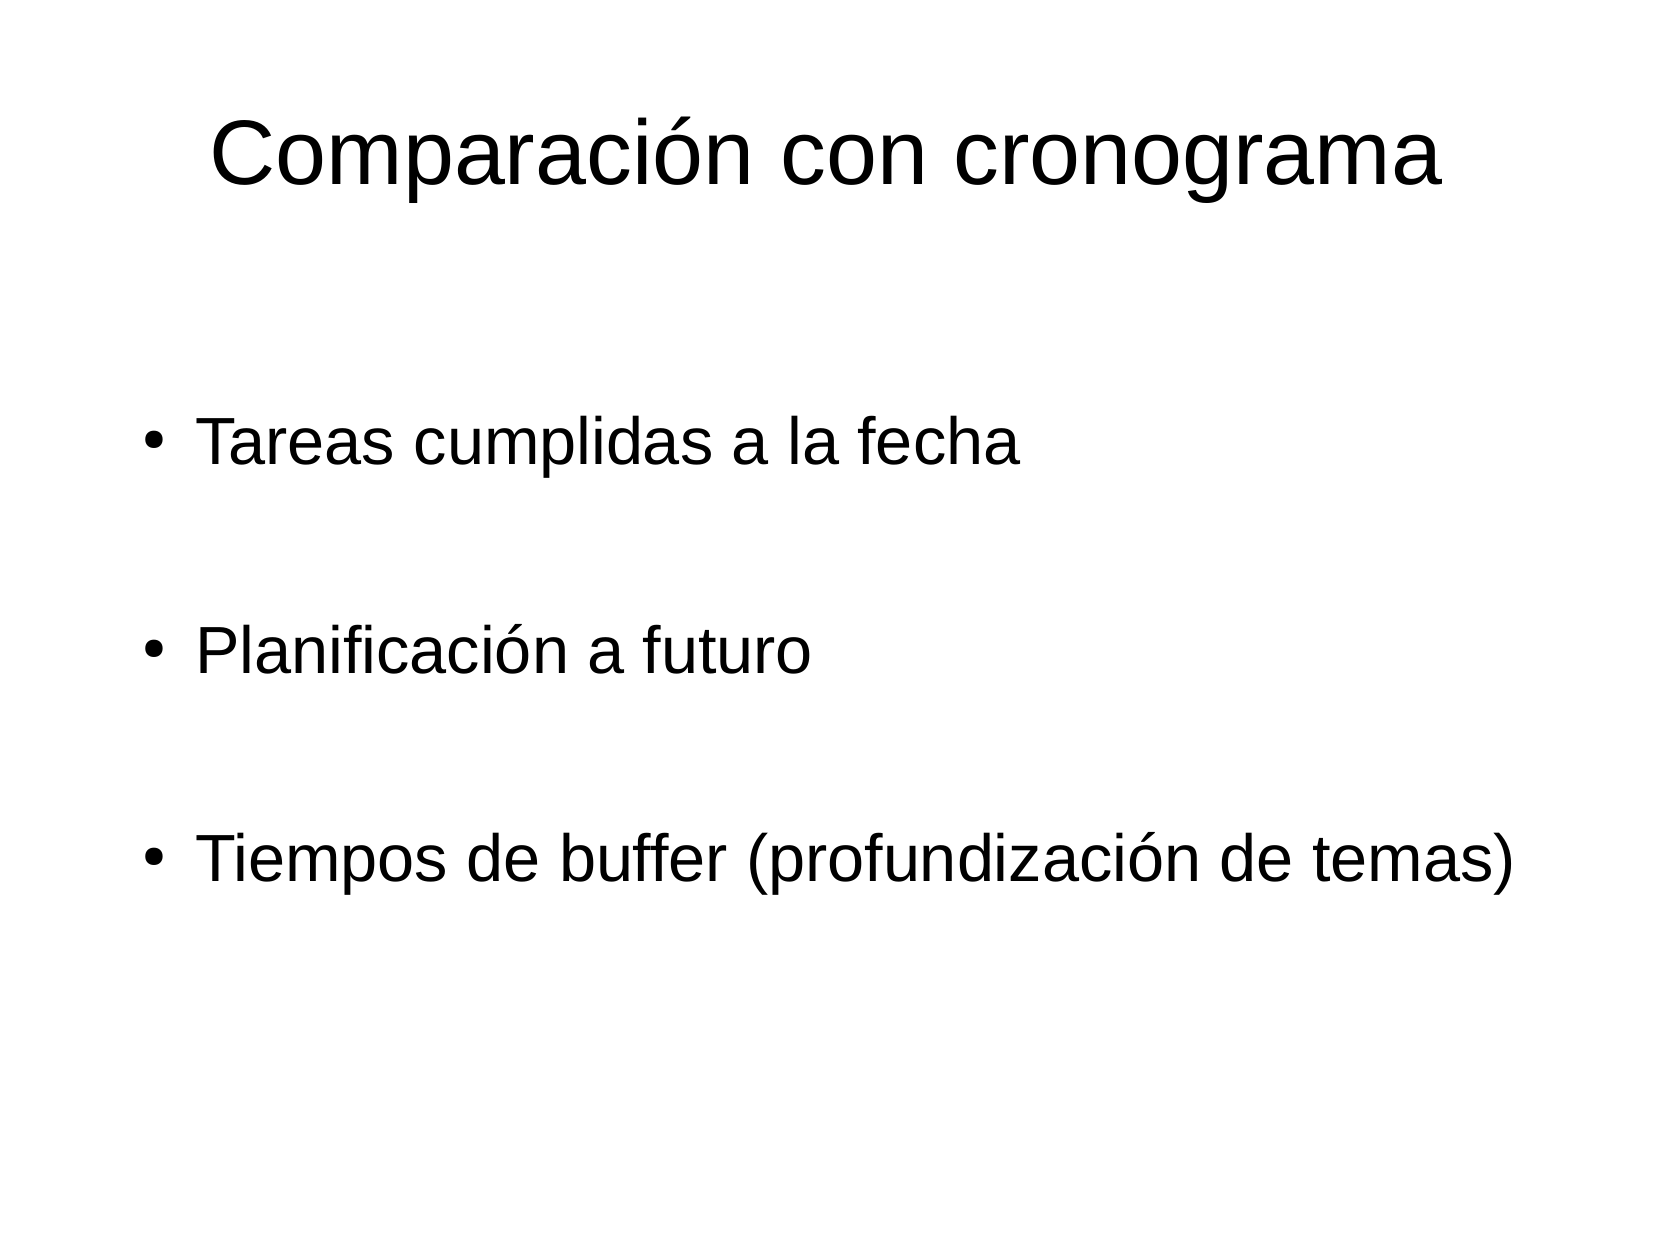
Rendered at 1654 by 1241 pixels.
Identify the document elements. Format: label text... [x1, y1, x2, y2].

title Comparación con cronograma [82, 56, 1571, 250]
list Tareas cumplidas a la fecha Planificación a futuro Tiempos de buffer (profundización de temas) [124, 300, 1613, 1119]
